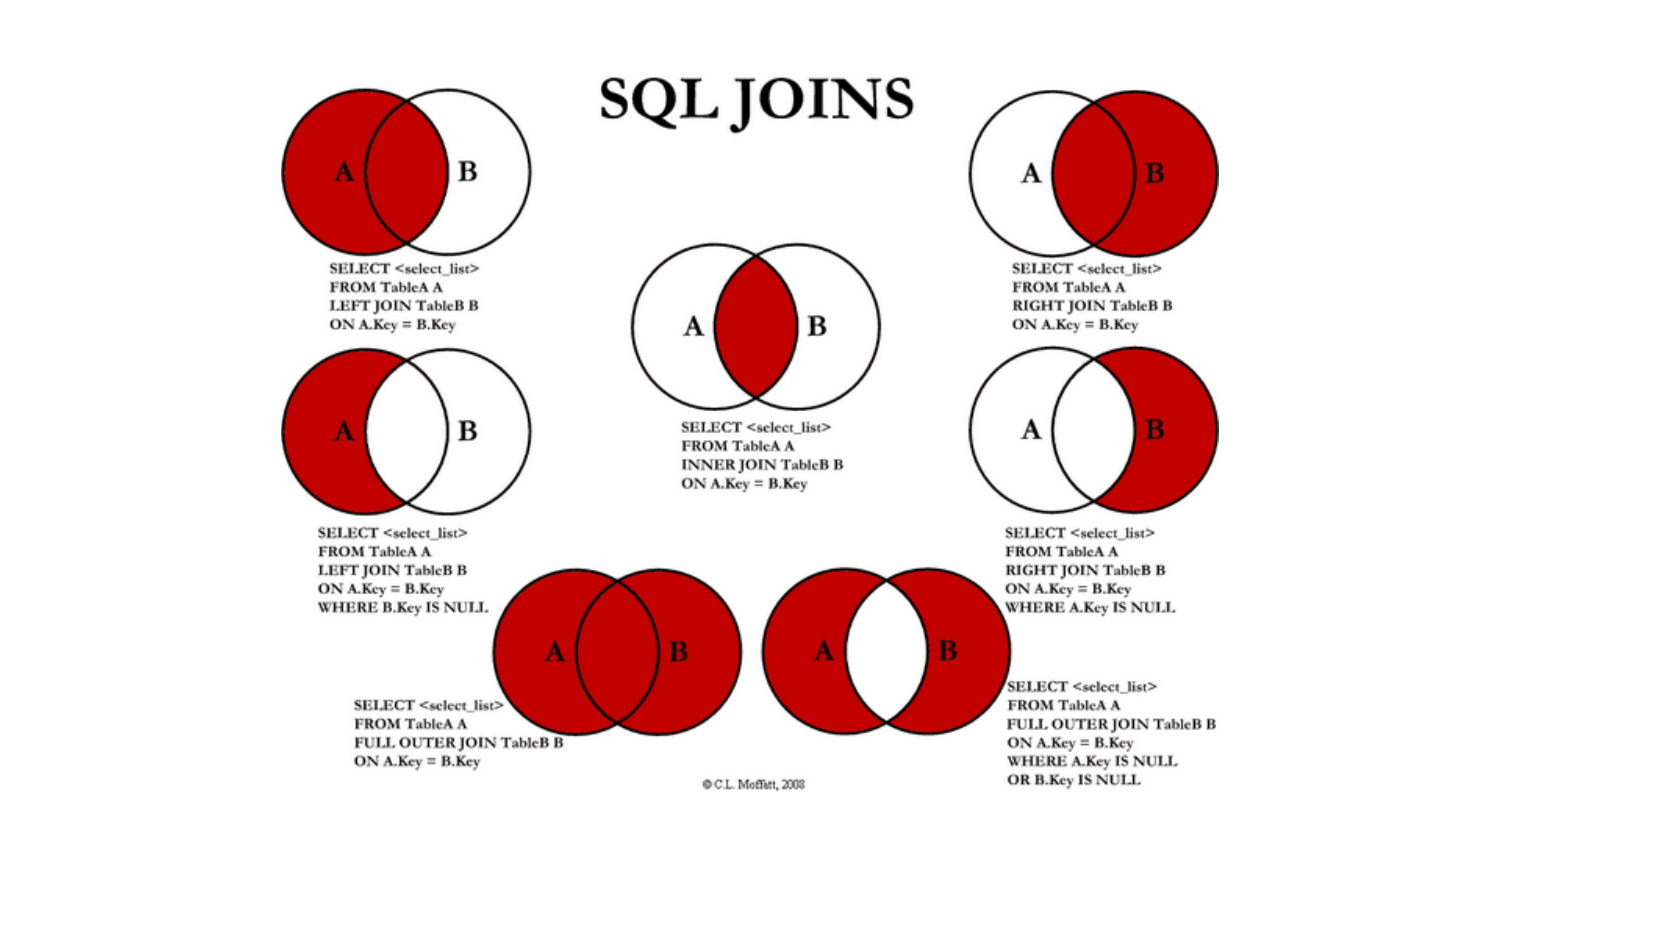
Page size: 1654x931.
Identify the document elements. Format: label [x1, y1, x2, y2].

picture [281, 53, 1219, 791]
